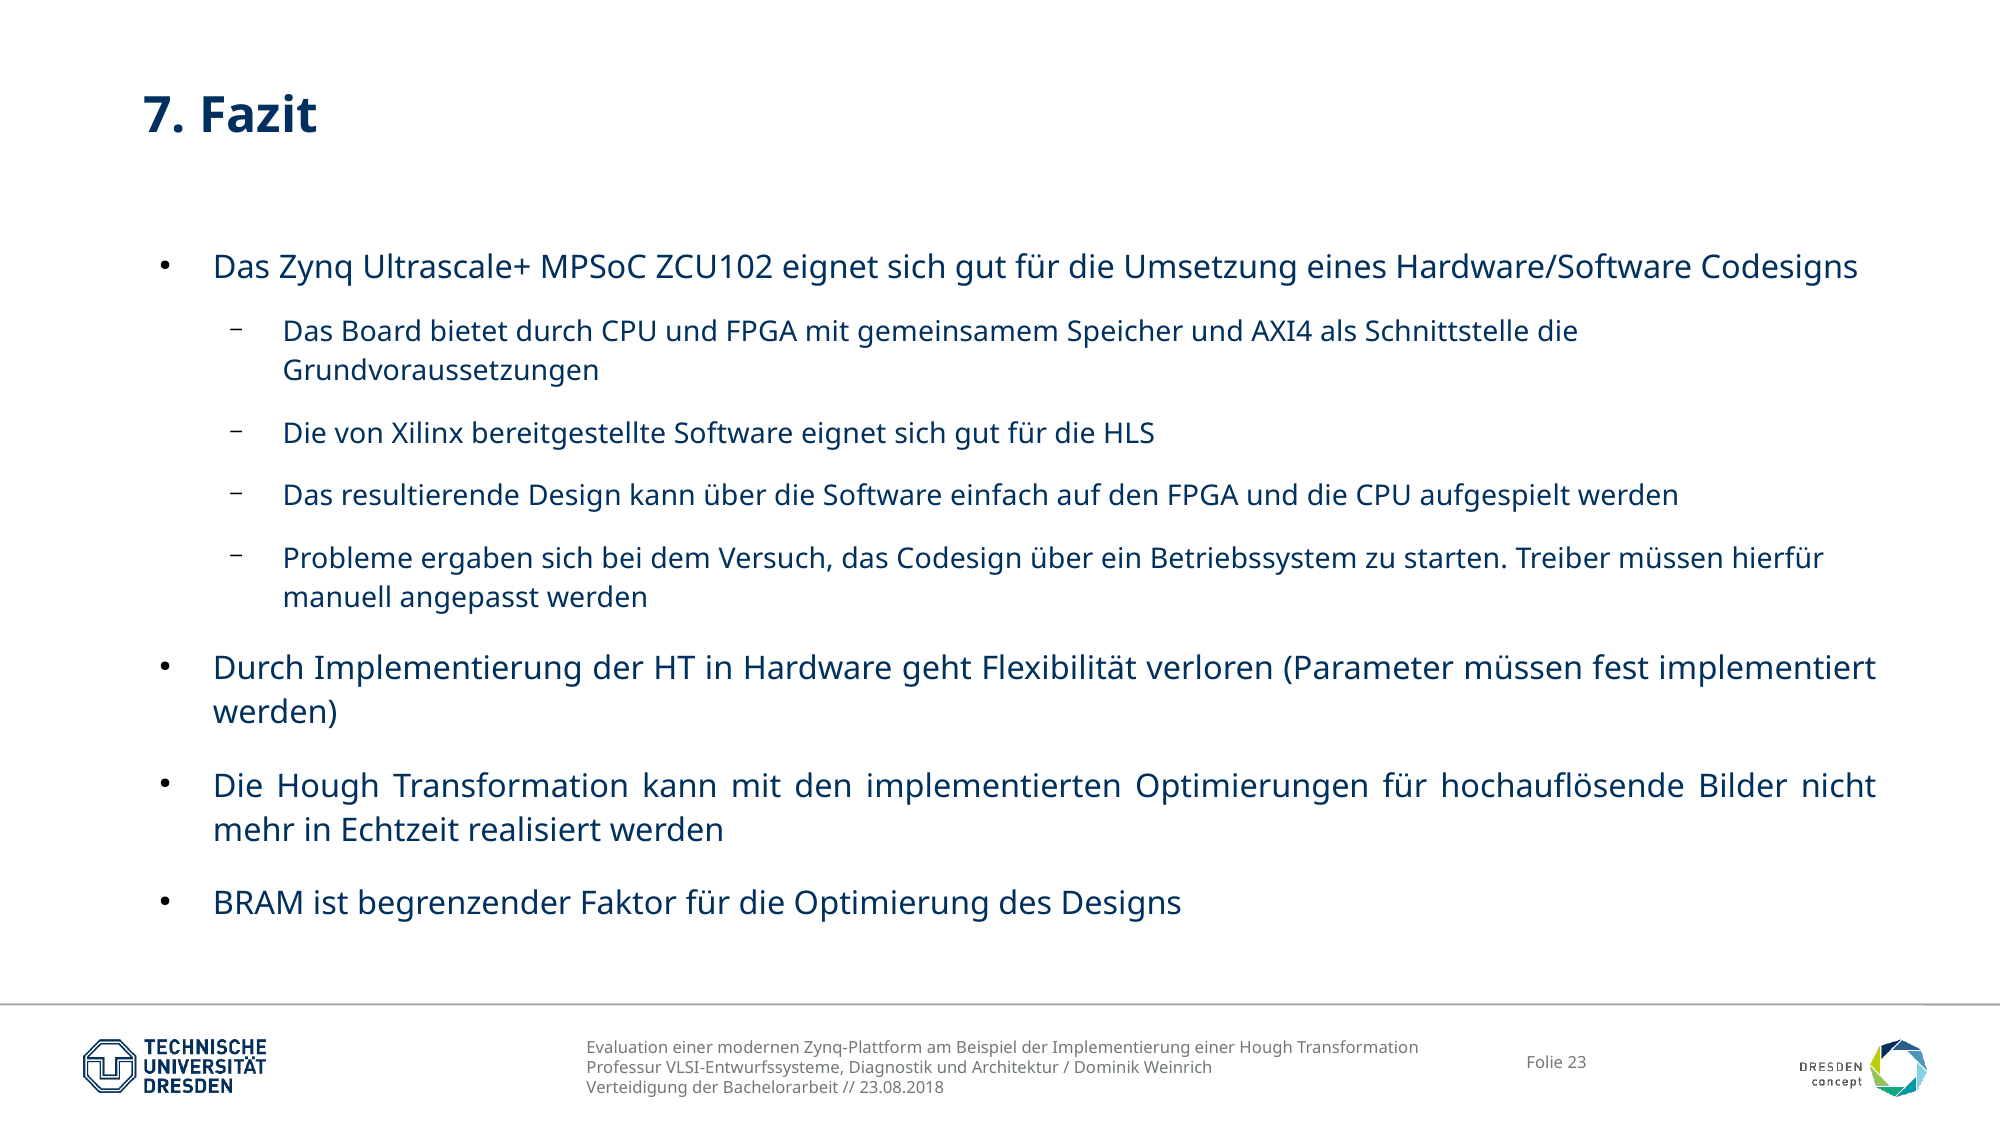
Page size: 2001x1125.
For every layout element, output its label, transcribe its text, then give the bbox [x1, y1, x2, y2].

picture [83, 1039, 266, 1093]
title 7. Fazit [143, 56, 1880, 169]
picture [1800, 1039, 1927, 1097]
list Das Zynq Ultrascale+ MPSoC ZCU102 eignet sich gut für die Umsetzung eines Hardware/Software Codesigns Das Board bietet durch CPU und FPGA mit gemeinsamem Speicher und AXI4 als Schnittstelle die Grundvoraussetzungen Die von Xilinx bereitgestellte Software eignet sich gut für die HLS Das resultierende Design kann über die Software einfach auf den FPGA und die CPU aufgespielt werden Probleme ergaben sich bei dem Versuch, das Codesign über ein Betriebssystem zu starten. Treiber müssen hierfür manuell angepasst werden Durch Implementierung der HT in Hardware geht Flexibilität verloren (Parameter müssen fest implementiert werden) Die Hough Transformation kann mit den implementierten Optimierungen für hochauflösende Bilder nicht mehr in Echtzeit realisiert werden BRAM ist begrenzender Faktor für die Optimierung des Designs [143, 243, 1880, 957]
